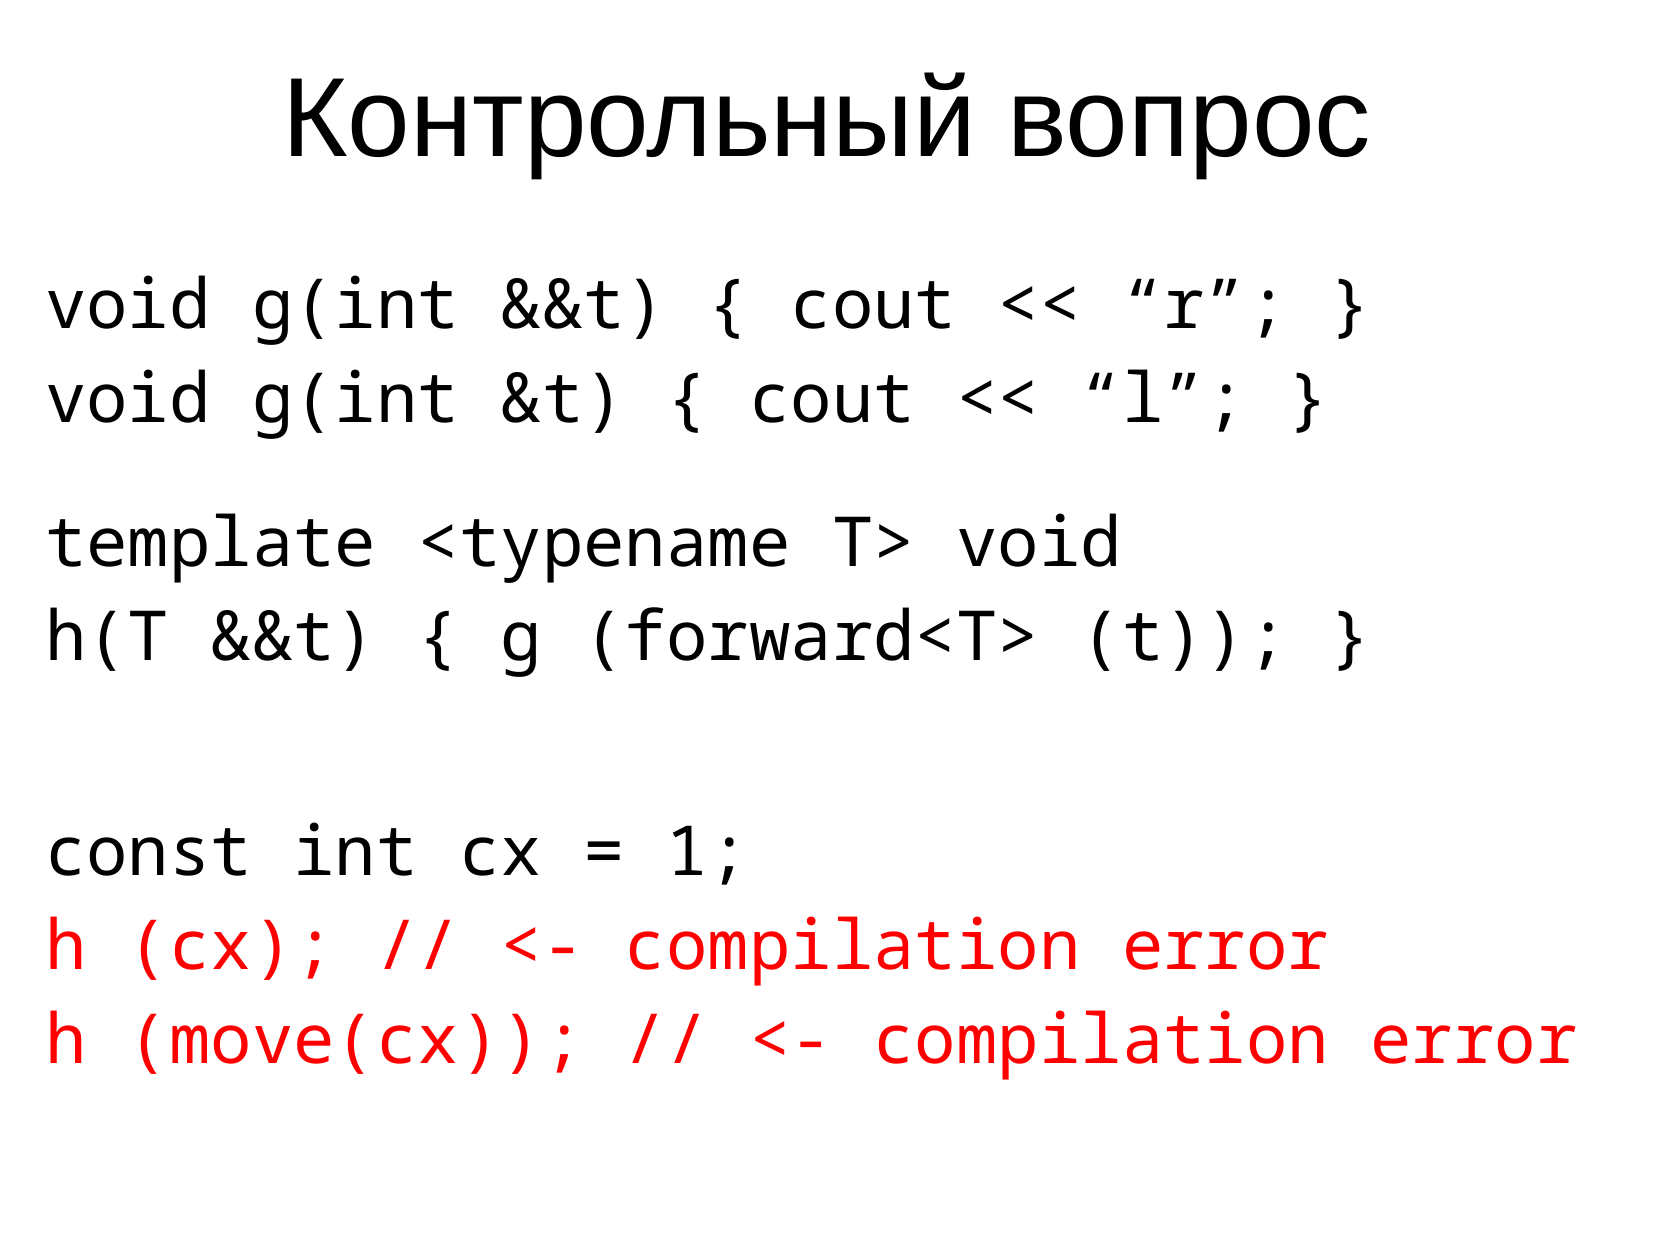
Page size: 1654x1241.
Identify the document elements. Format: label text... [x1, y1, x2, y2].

title Контрольный вопрос [82, 13, 1571, 222]
list void g(int &&t) { cout << “r”; } void g(int &t) { cout << “l”; } template <typename T> void h(T &&t) { g (forward<T> (t)); } const int cx = 1; h (cx); // <- compilation error h (move(cx)); // <- compilation error [45, 255, 1583, 1186]
